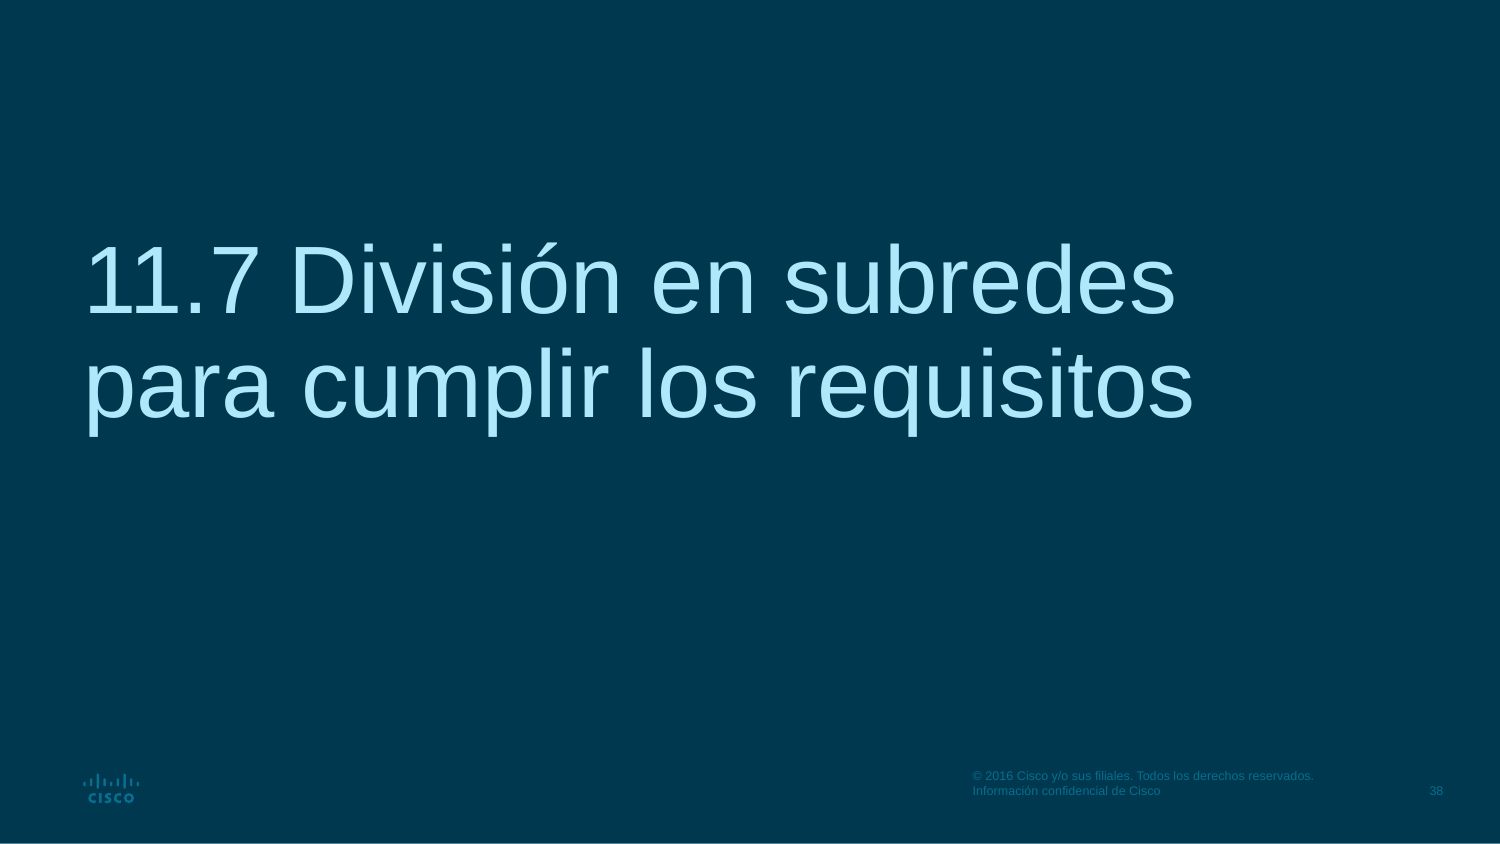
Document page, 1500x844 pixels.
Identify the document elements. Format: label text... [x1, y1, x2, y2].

title 11.7 División en subredes para cumplir los requisitos [68, 293, 1356, 446]
